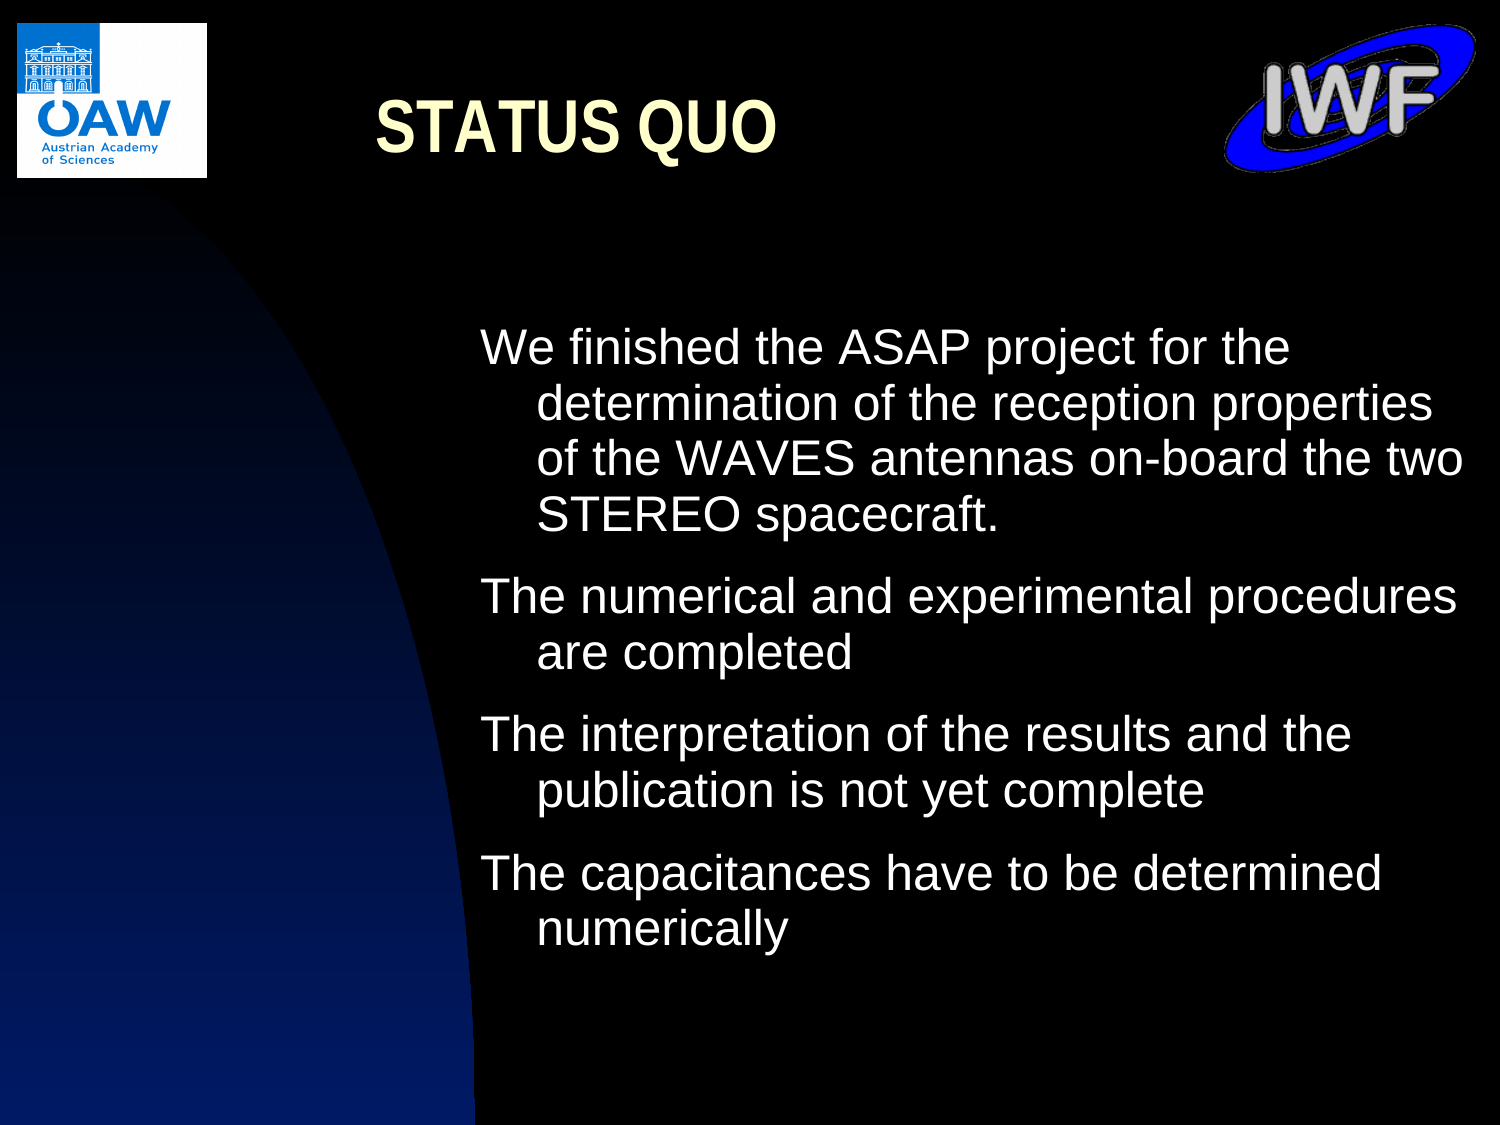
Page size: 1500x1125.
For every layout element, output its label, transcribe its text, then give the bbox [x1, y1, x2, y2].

title STATUS QUO [375, 40, 1500, 229]
list We finished the ASAP project for the determination of the reception properties of the WAVES antennas on-board the two STEREO spacecraft. The numerical and experimental procedures are completed The interpretation of the results and the publication is not yet complete The capacitances have to be determined numerically [480, 319, 1481, 995]
picture [17, 23, 207, 178]
picture [1224, 24, 1476, 40]
